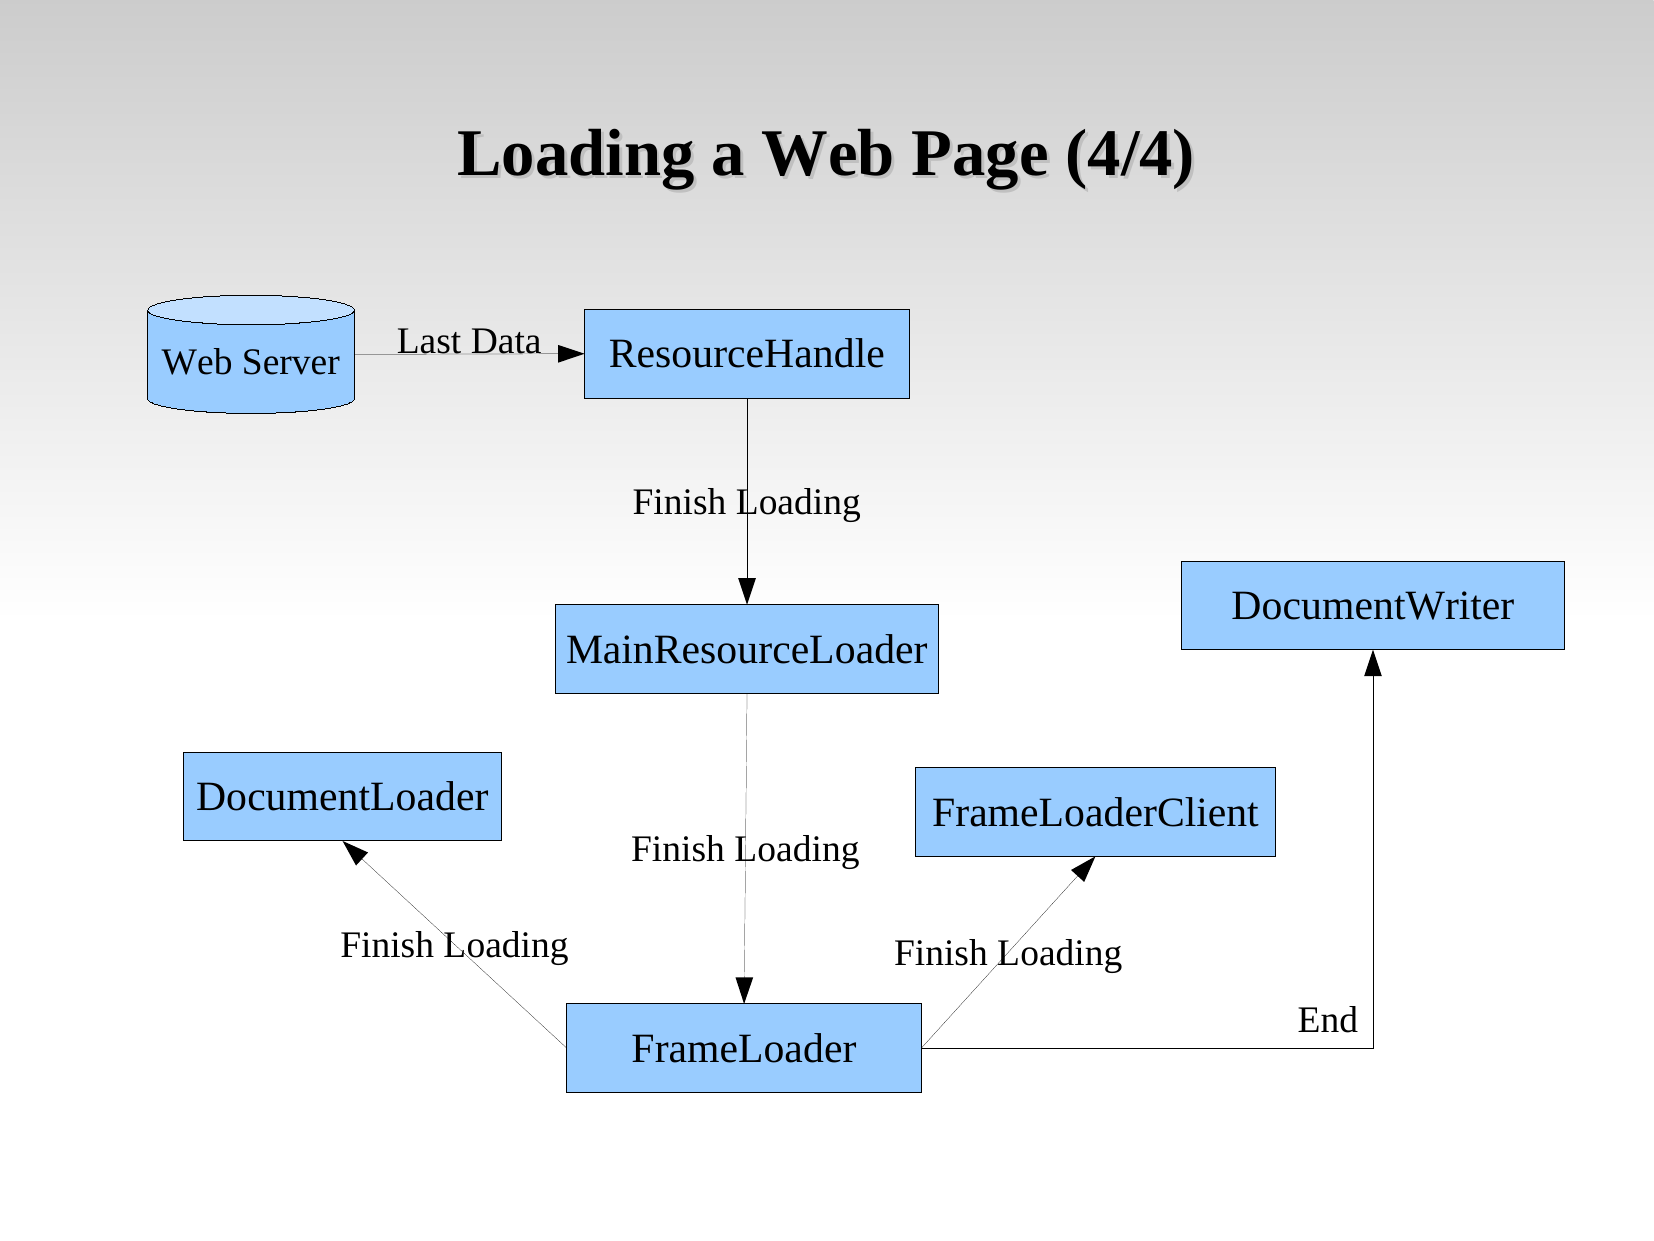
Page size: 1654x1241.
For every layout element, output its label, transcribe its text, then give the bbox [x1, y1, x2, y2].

title Loading a Web Page (4/4) [82, 49, 1571, 257]
text_box DocumentWriter [1181, 561, 1565, 650]
text_box FrameLoader [566, 1003, 922, 1093]
text_box ResourceHandle [584, 309, 910, 399]
text_box FrameLoaderClient [915, 767, 1276, 857]
text_box MainResourceLoader [555, 604, 939, 694]
text_box Web Server [147, 312, 355, 414]
text_box DocumentLoader [183, 752, 502, 841]
